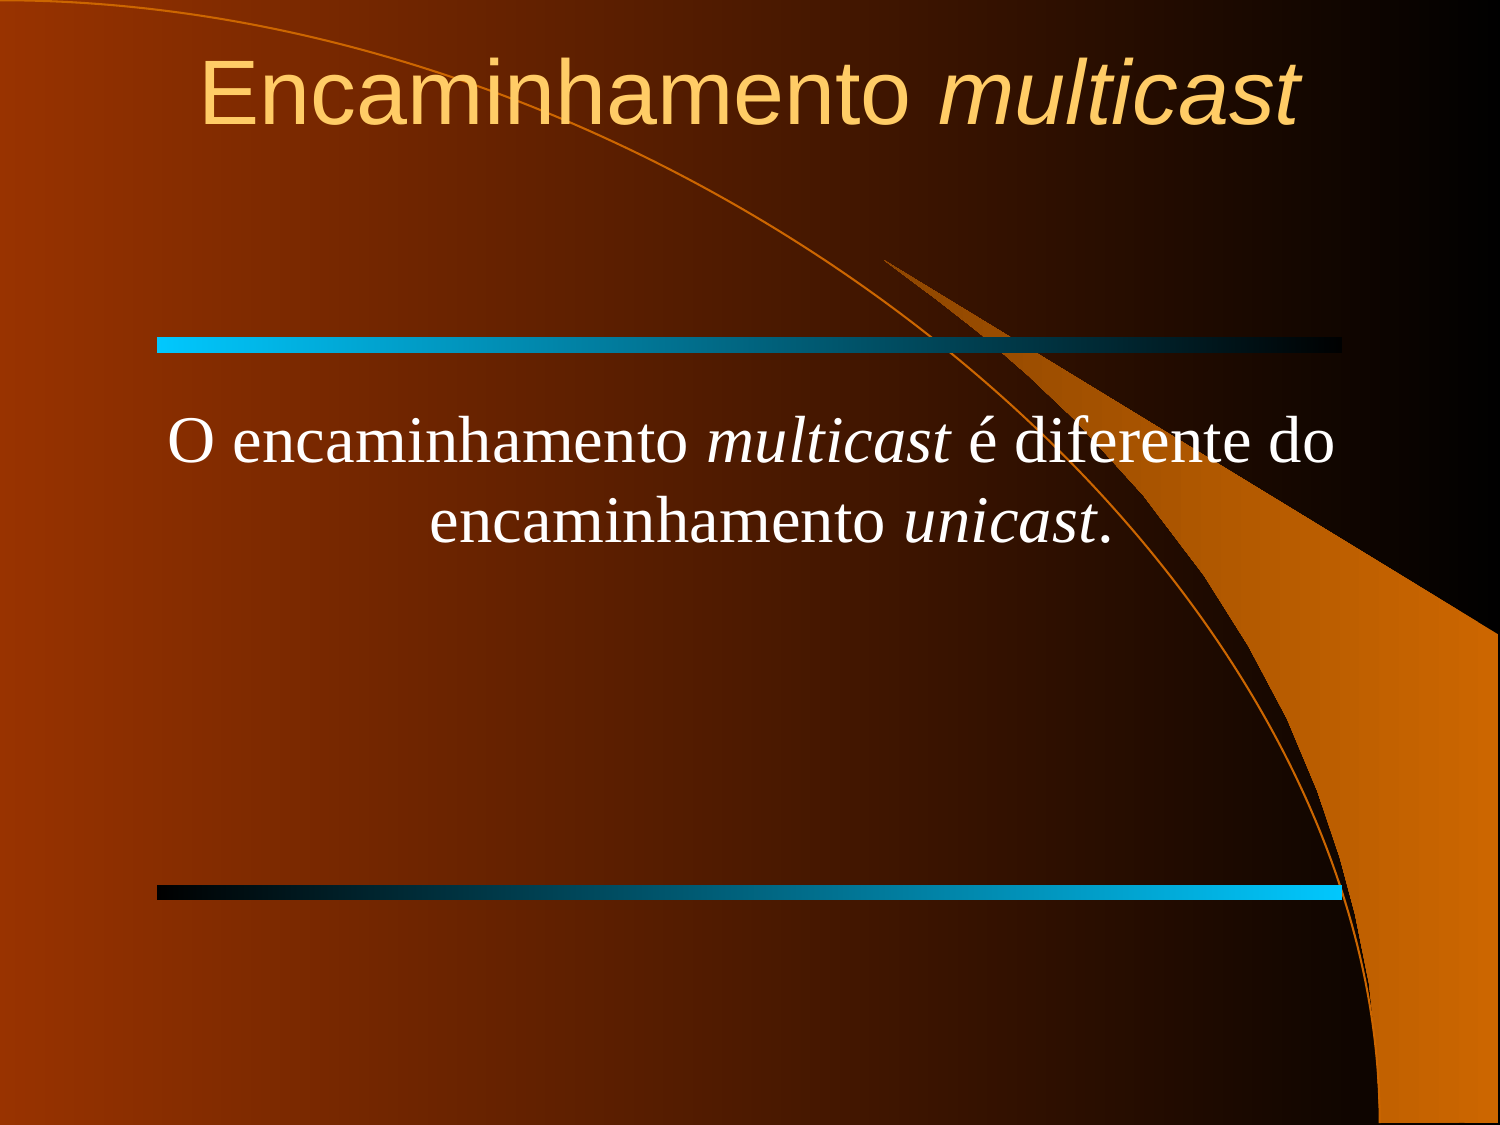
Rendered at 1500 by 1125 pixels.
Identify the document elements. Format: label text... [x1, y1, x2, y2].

text_box [157, 885, 1342, 900]
title Encaminhamento multicast [24, 24, 1475, 188]
text_box [157, 337, 1342, 353]
list O encaminhamento multicast é diferente do encaminhamento unicast. [75, 387, 1429, 867]
